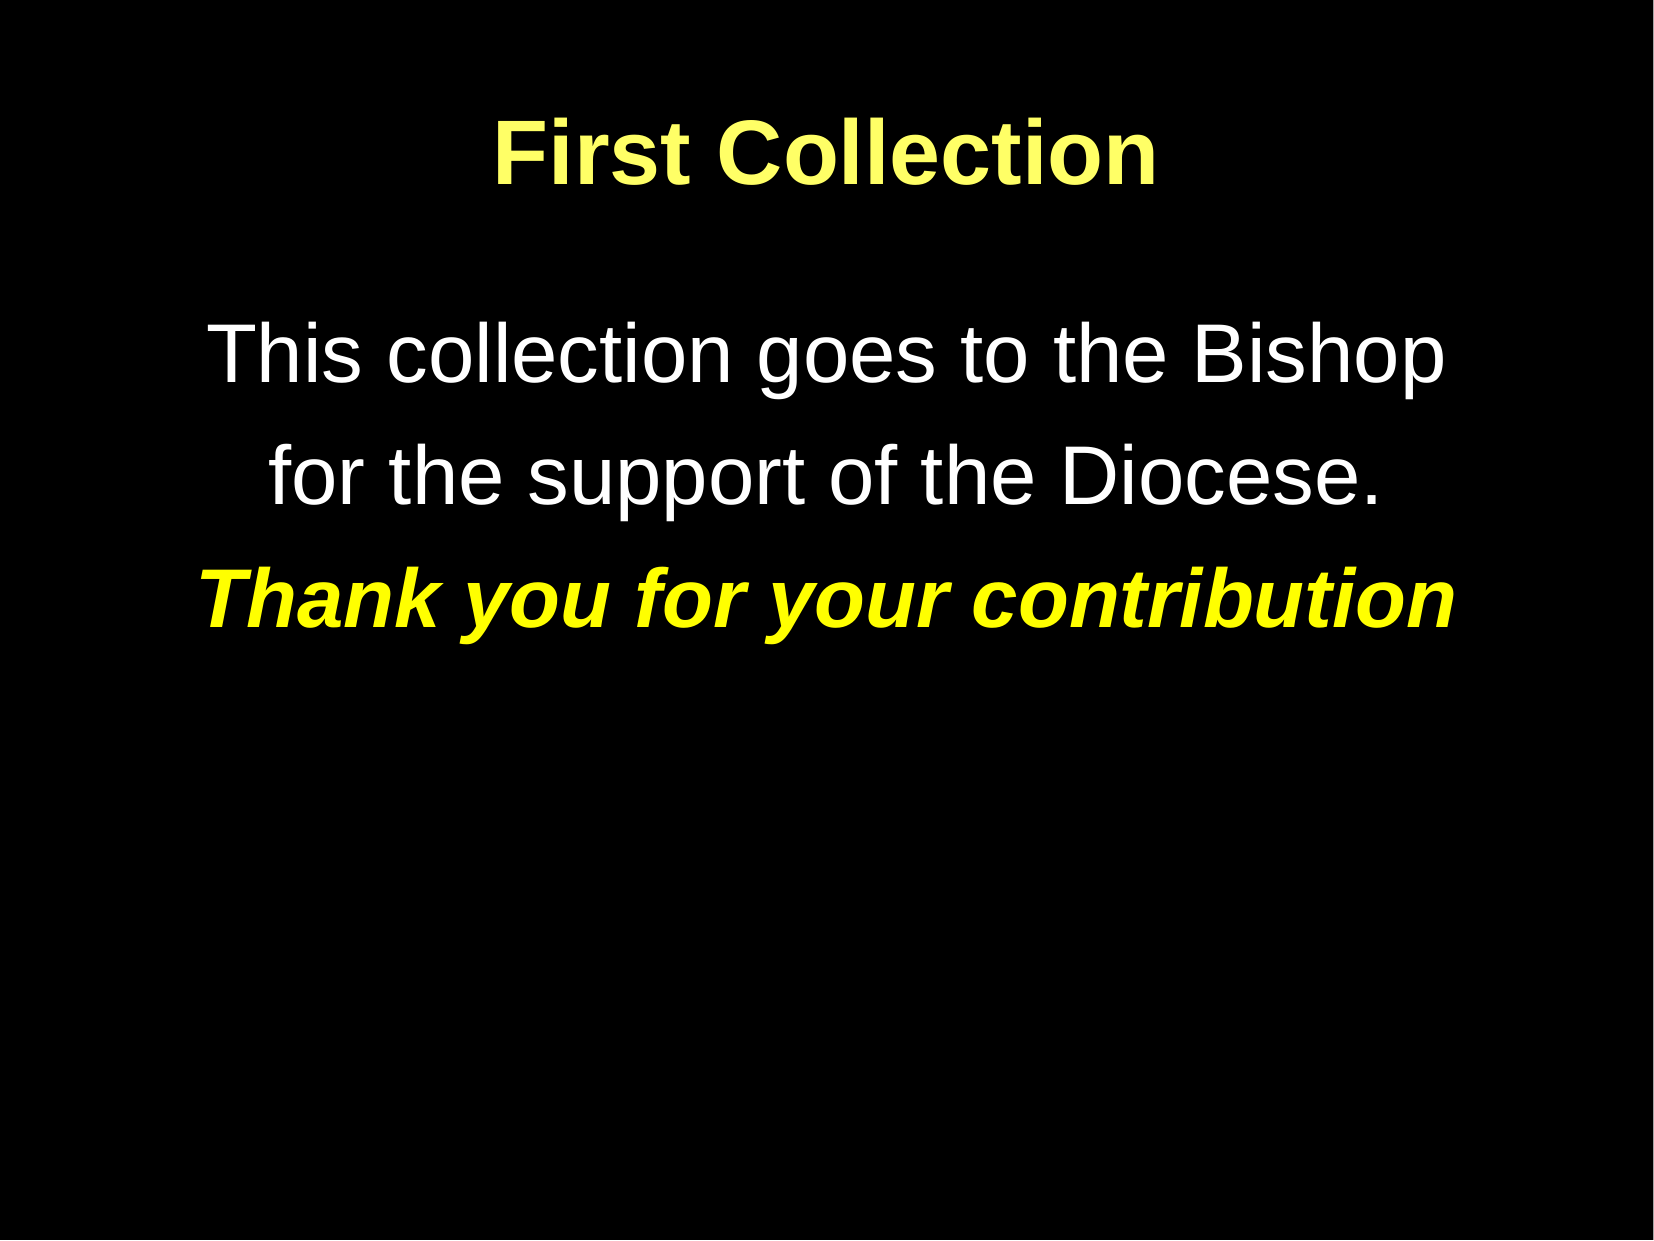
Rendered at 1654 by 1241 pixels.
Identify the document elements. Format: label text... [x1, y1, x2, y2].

list This collection goes to the Bishop for the support of the Diocese. Thank you for your contribution [0, 307, 1654, 1229]
title First Collection [82, 49, 1571, 257]
